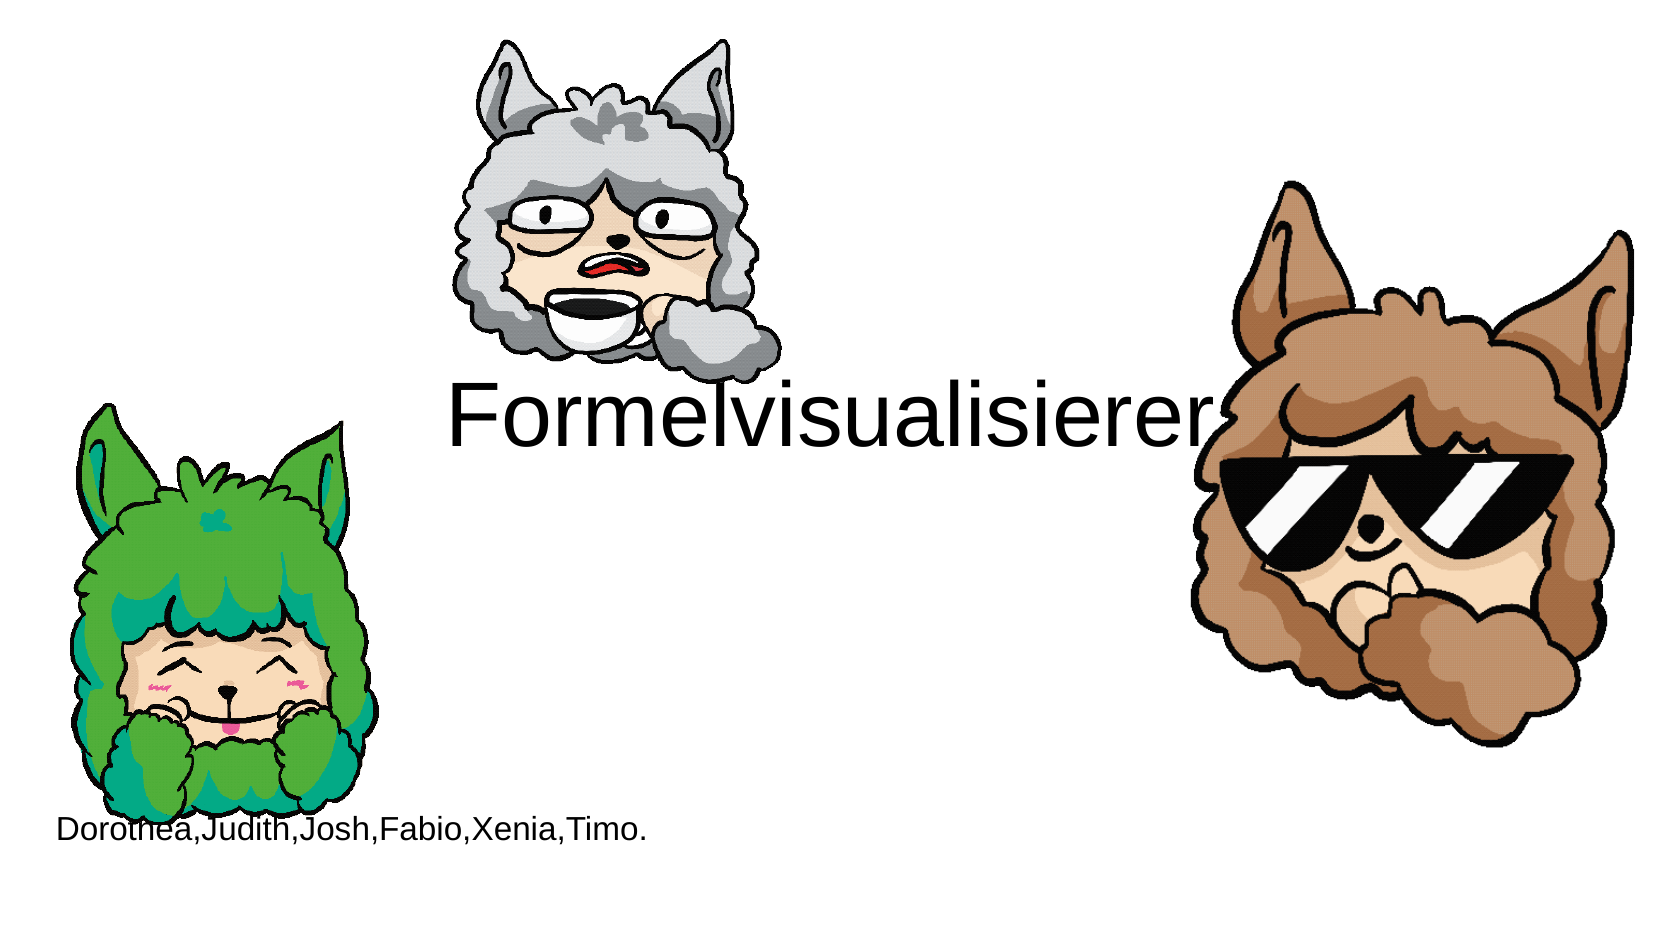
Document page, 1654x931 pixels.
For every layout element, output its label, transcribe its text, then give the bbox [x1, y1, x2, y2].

title Formelvisualisierer [86, 337, 1138, 493]
picture [1138, 176, 1654, 751]
picture [37, 401, 399, 826]
picture [426, 37, 788, 387]
subtitle Dorothea,Judith,Josh,Fabio,Xenia,Timo. [37, 787, 668, 870]
